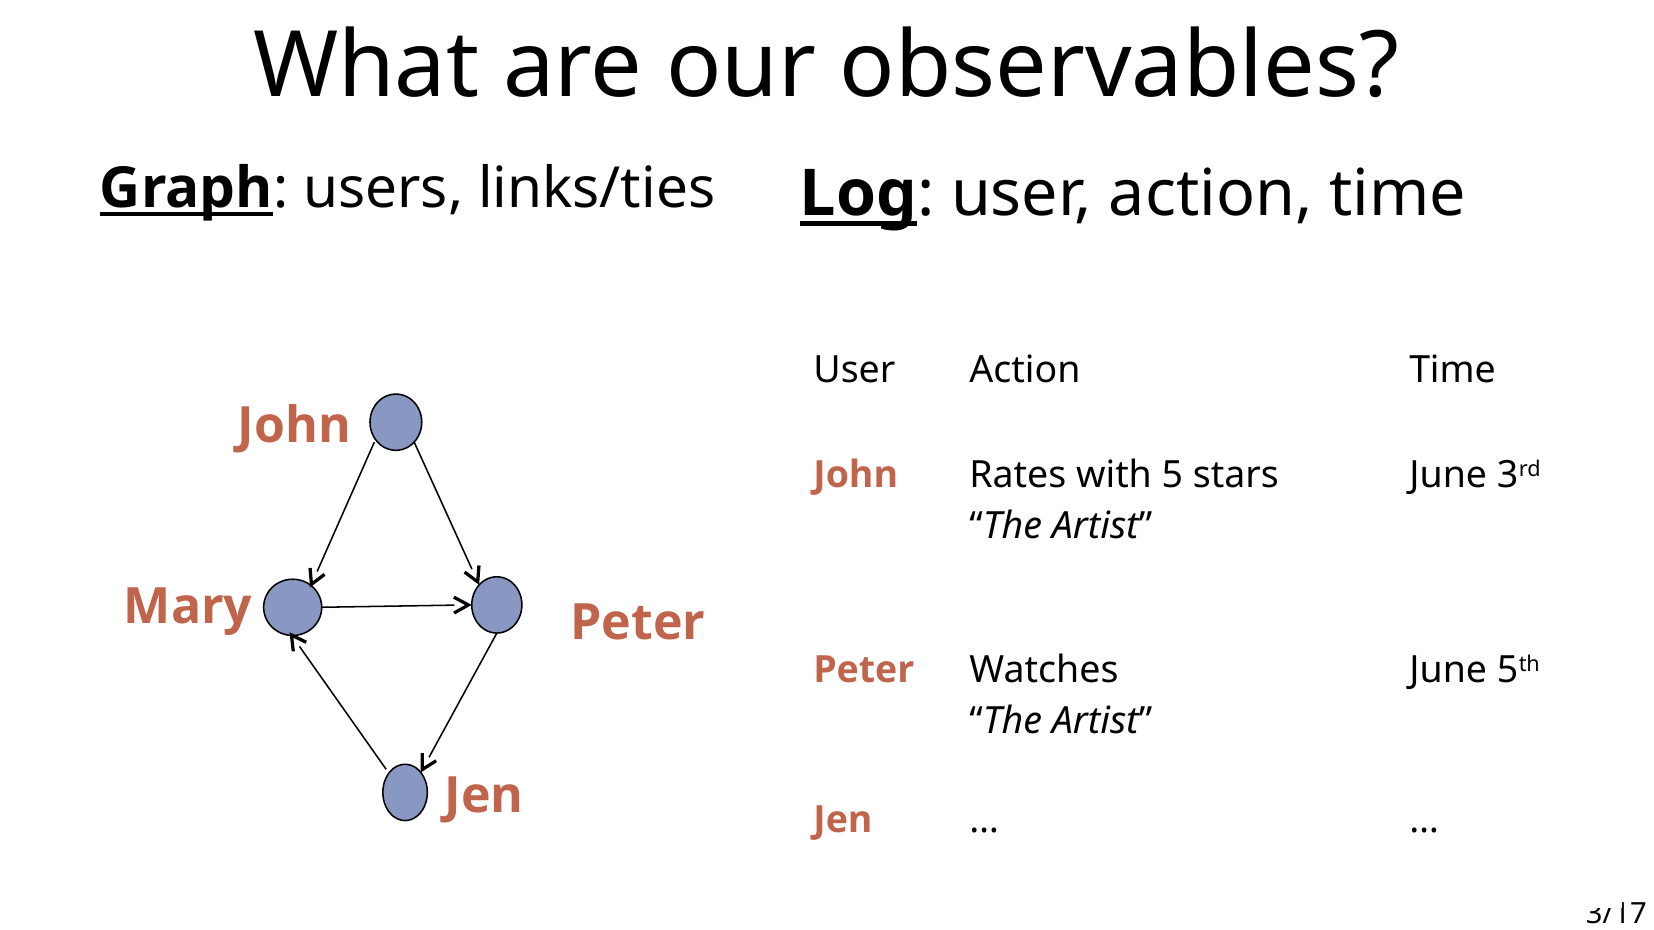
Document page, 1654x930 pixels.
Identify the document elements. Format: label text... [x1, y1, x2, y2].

table_cell … [1394, 785, 1622, 908]
text_box Log: user, action, time [771, 139, 1488, 327]
table_cell Jen [798, 785, 954, 908]
table_cell Rates with 5 stars “The Artist” [954, 440, 1394, 635]
table_cell Peter [798, 635, 954, 785]
text_box [264, 579, 322, 636]
text_box Mary [112, 560, 264, 646]
text_box [382, 764, 408, 821]
text_box Peter [540, 577, 735, 662]
text_box Graph: users, links/ties [73, 139, 747, 302]
table_cell June 5th [1394, 635, 1622, 785]
text_box John [218, 380, 370, 465]
title What are our observables? [82, 0, 1571, 126]
table_cell June 3rd [1394, 440, 1622, 635]
table_header Action [954, 335, 1394, 440]
table_cell John [798, 440, 954, 635]
text_box [471, 576, 522, 633]
table_cell … [954, 785, 1394, 908]
table_cell Watches “The Artist” [954, 635, 1394, 785]
text_box [370, 394, 422, 451]
text_box Jen [408, 750, 561, 835]
table_header User [798, 335, 954, 440]
table_header Time [1394, 335, 1622, 440]
